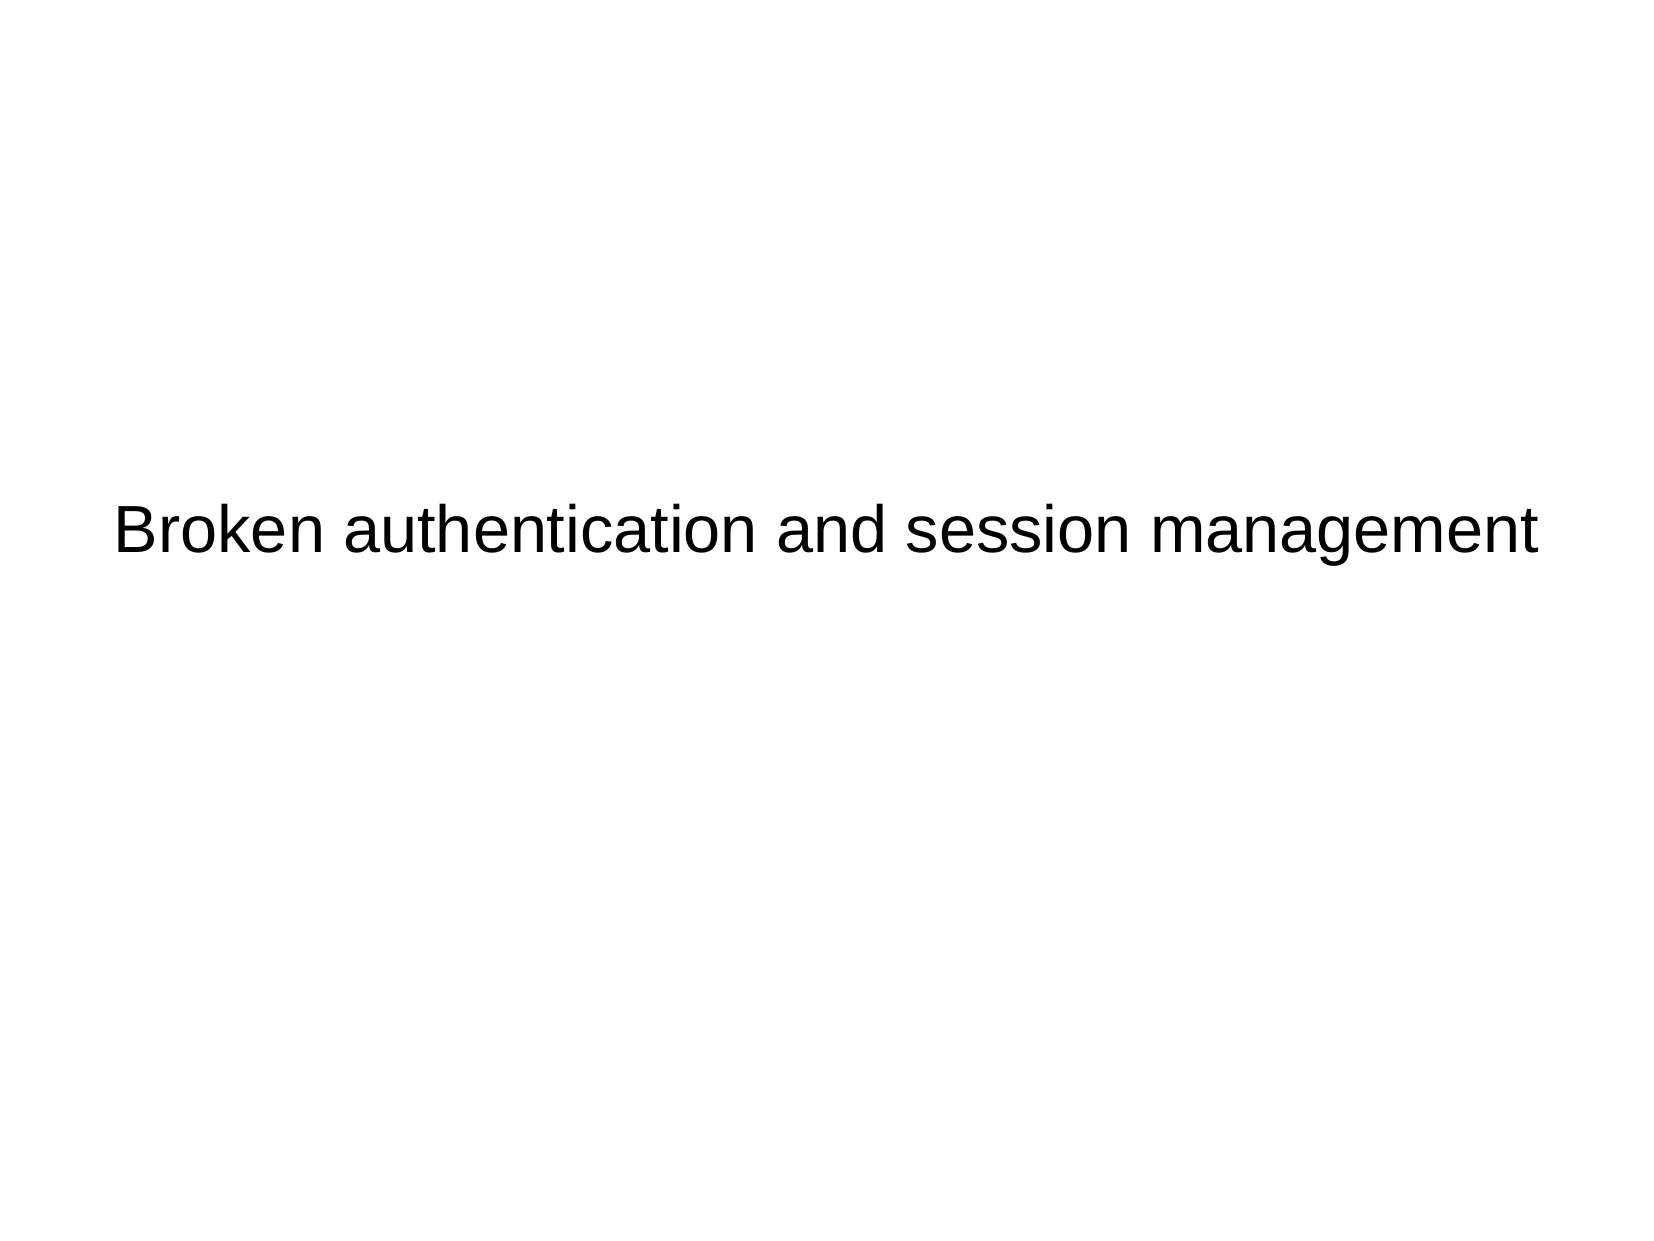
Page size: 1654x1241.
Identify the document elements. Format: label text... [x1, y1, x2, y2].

subtitle Broken authentication and session management [82, 49, 1571, 1010]
